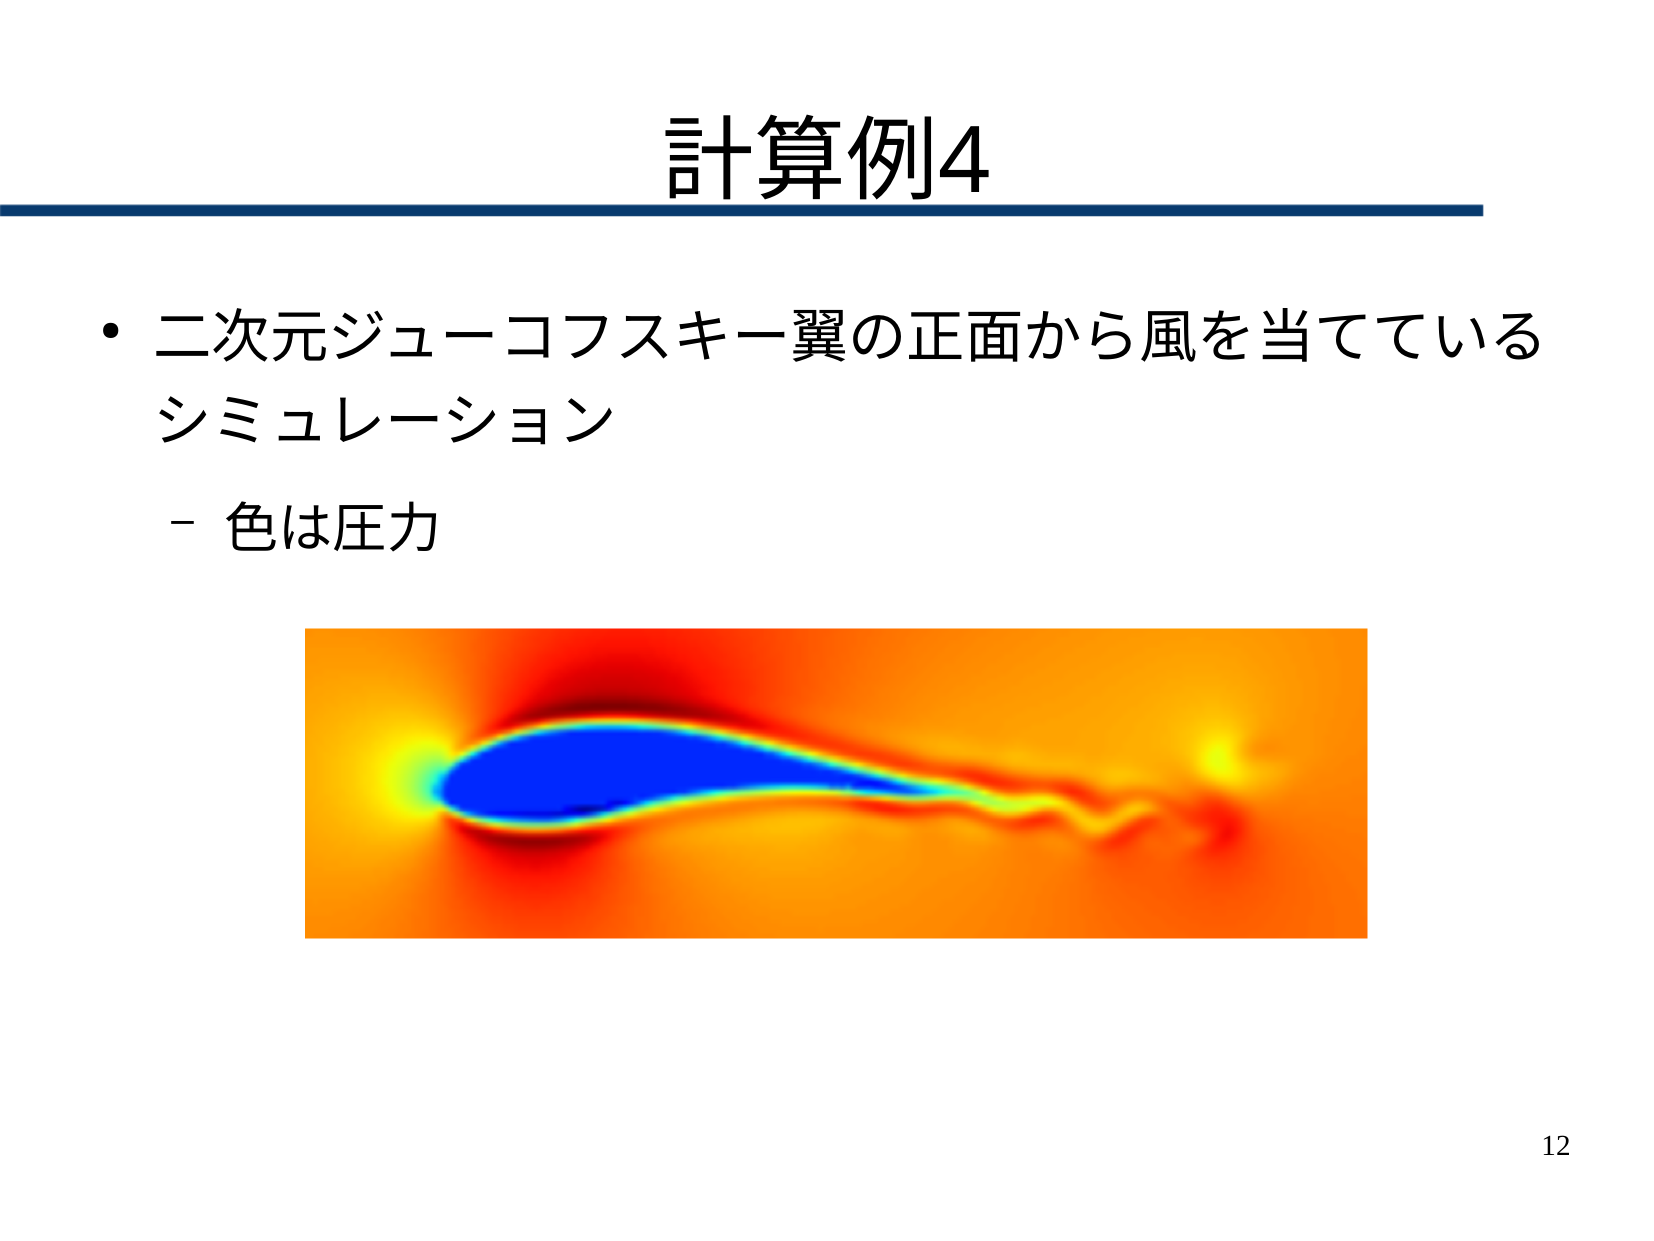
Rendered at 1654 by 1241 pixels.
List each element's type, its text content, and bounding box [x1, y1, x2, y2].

picture [0, 0, 1654, 1241]
list 二次元ジューコフスキー翼の正面から風を当てているシミュレーション 色は圧力 [82, 290, 1571, 1094]
title 計算例4 [82, 56, 1571, 250]
